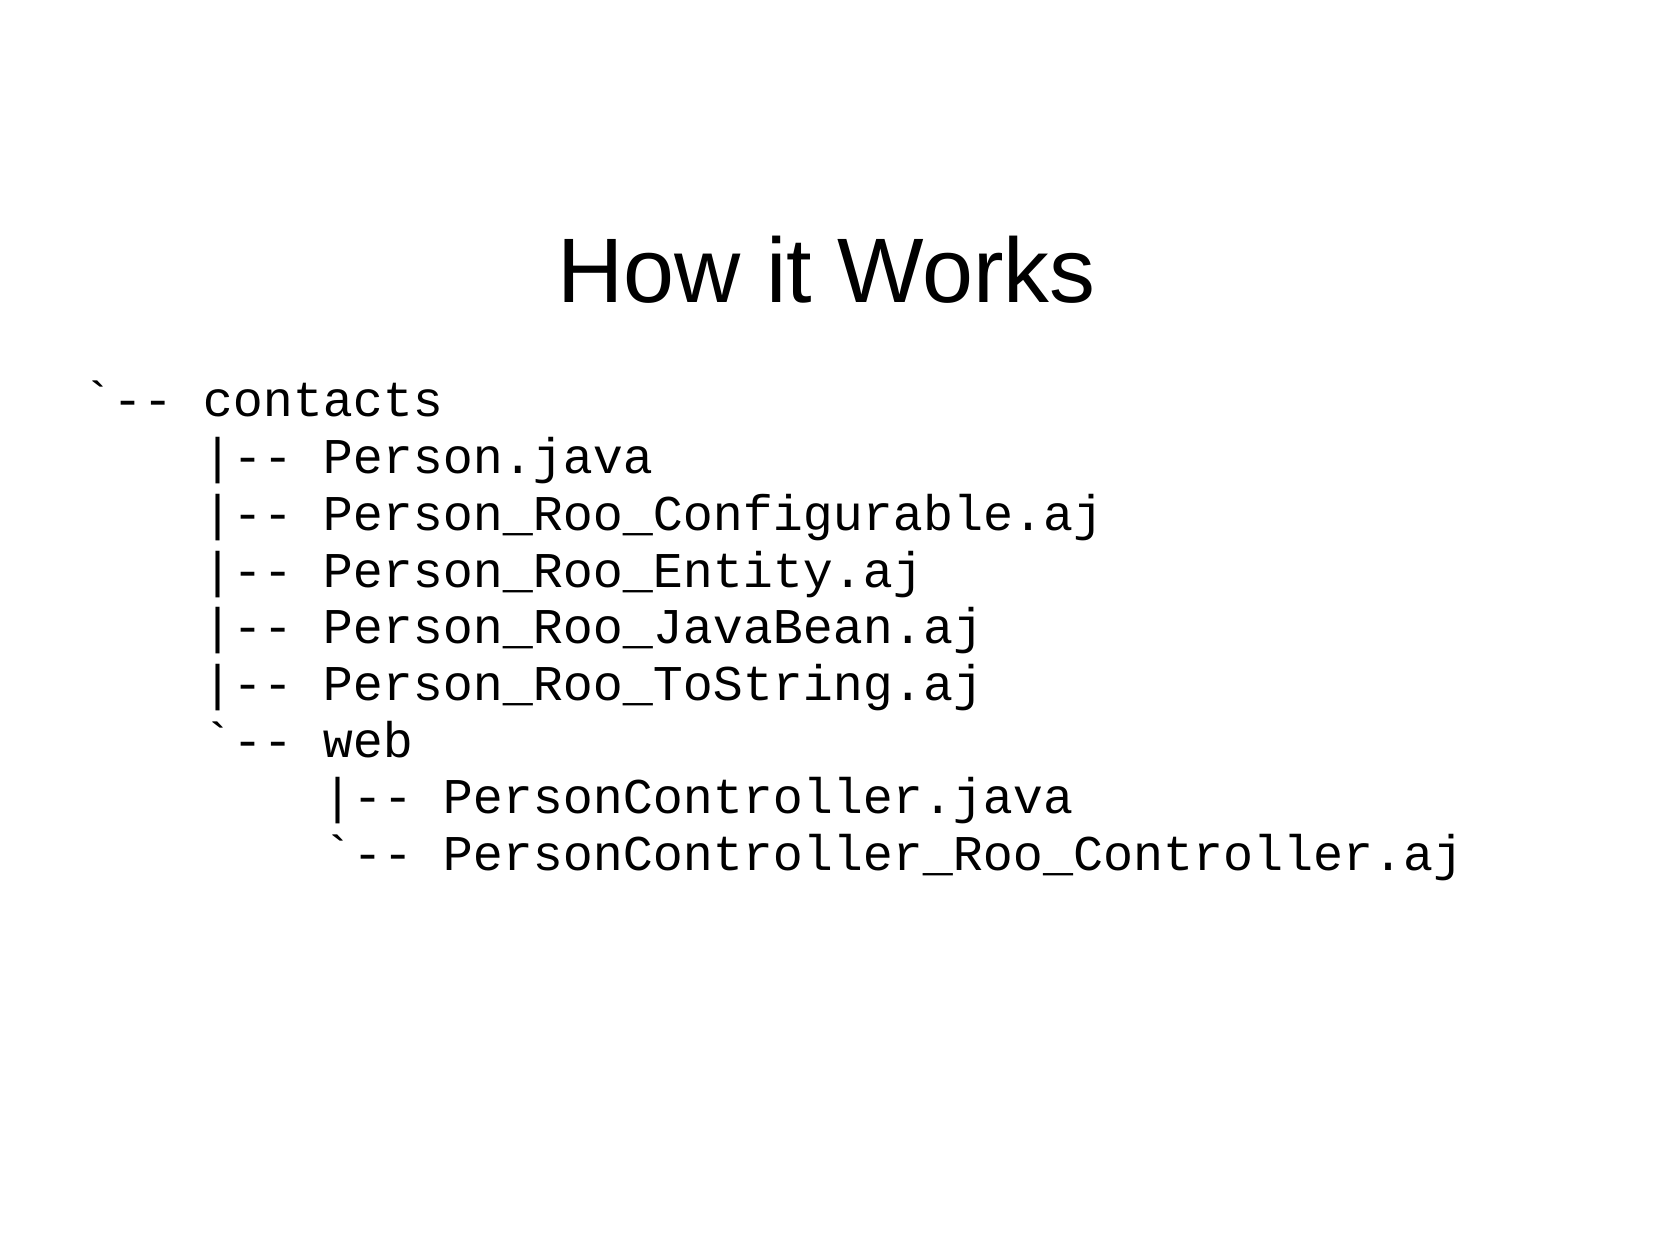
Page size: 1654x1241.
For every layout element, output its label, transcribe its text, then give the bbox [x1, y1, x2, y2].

subtitle `-- contacts |-- Person.java |-- Person_Roo_Configurable.aj |-- Person_Roo_Entity.aj |-- Person_Roo_JavaBean.aj |-- Person_Roo_ToString.aj `-- web |-- PersonController.java `-- PersonController_Roo_Controller.aj [82, 375, 1571, 1194]
title How it Works [82, 167, 1571, 375]
